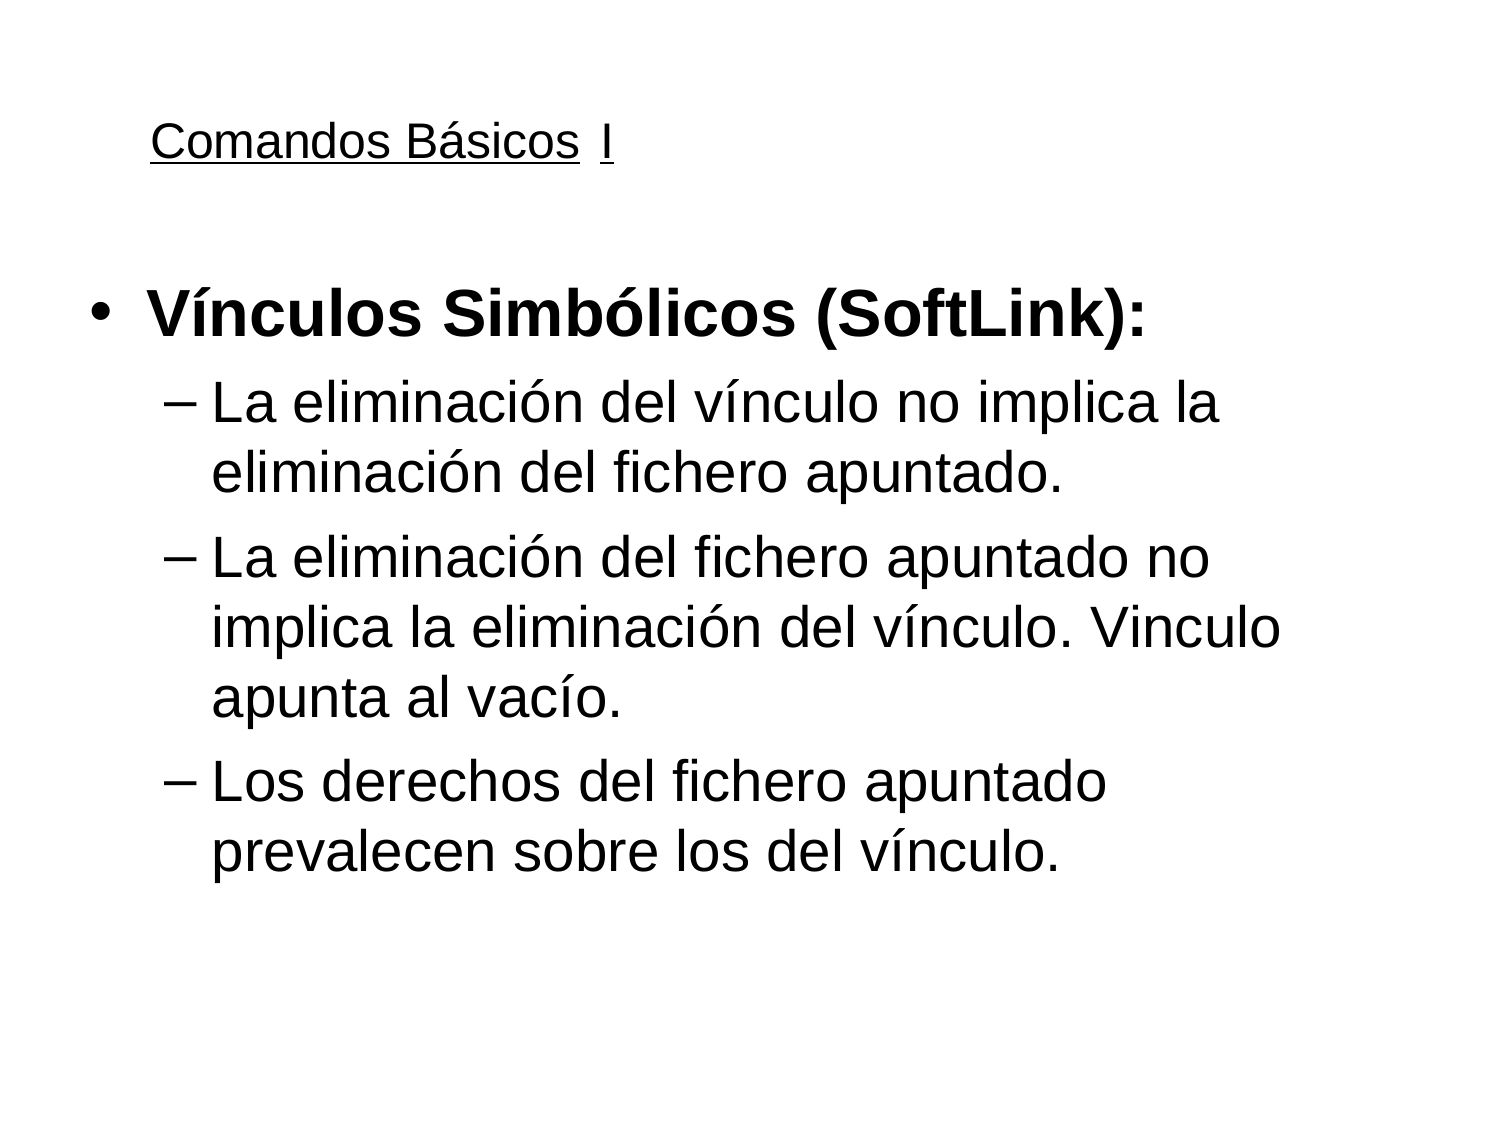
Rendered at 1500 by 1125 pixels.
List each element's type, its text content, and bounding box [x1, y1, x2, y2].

list Vínculos Simbólicos (SoftLink): La eliminación del vínculo no implica la eliminación del fichero apuntado. La eliminación del fichero apuntado no implica la eliminación del vínculo. Vinculo apunta al vacío. Los derechos del fichero apuntado prevalecen sobre los del vínculo. [75, 262, 1426, 1006]
title Comandos Básicos I [75, 45, 1426, 233]
